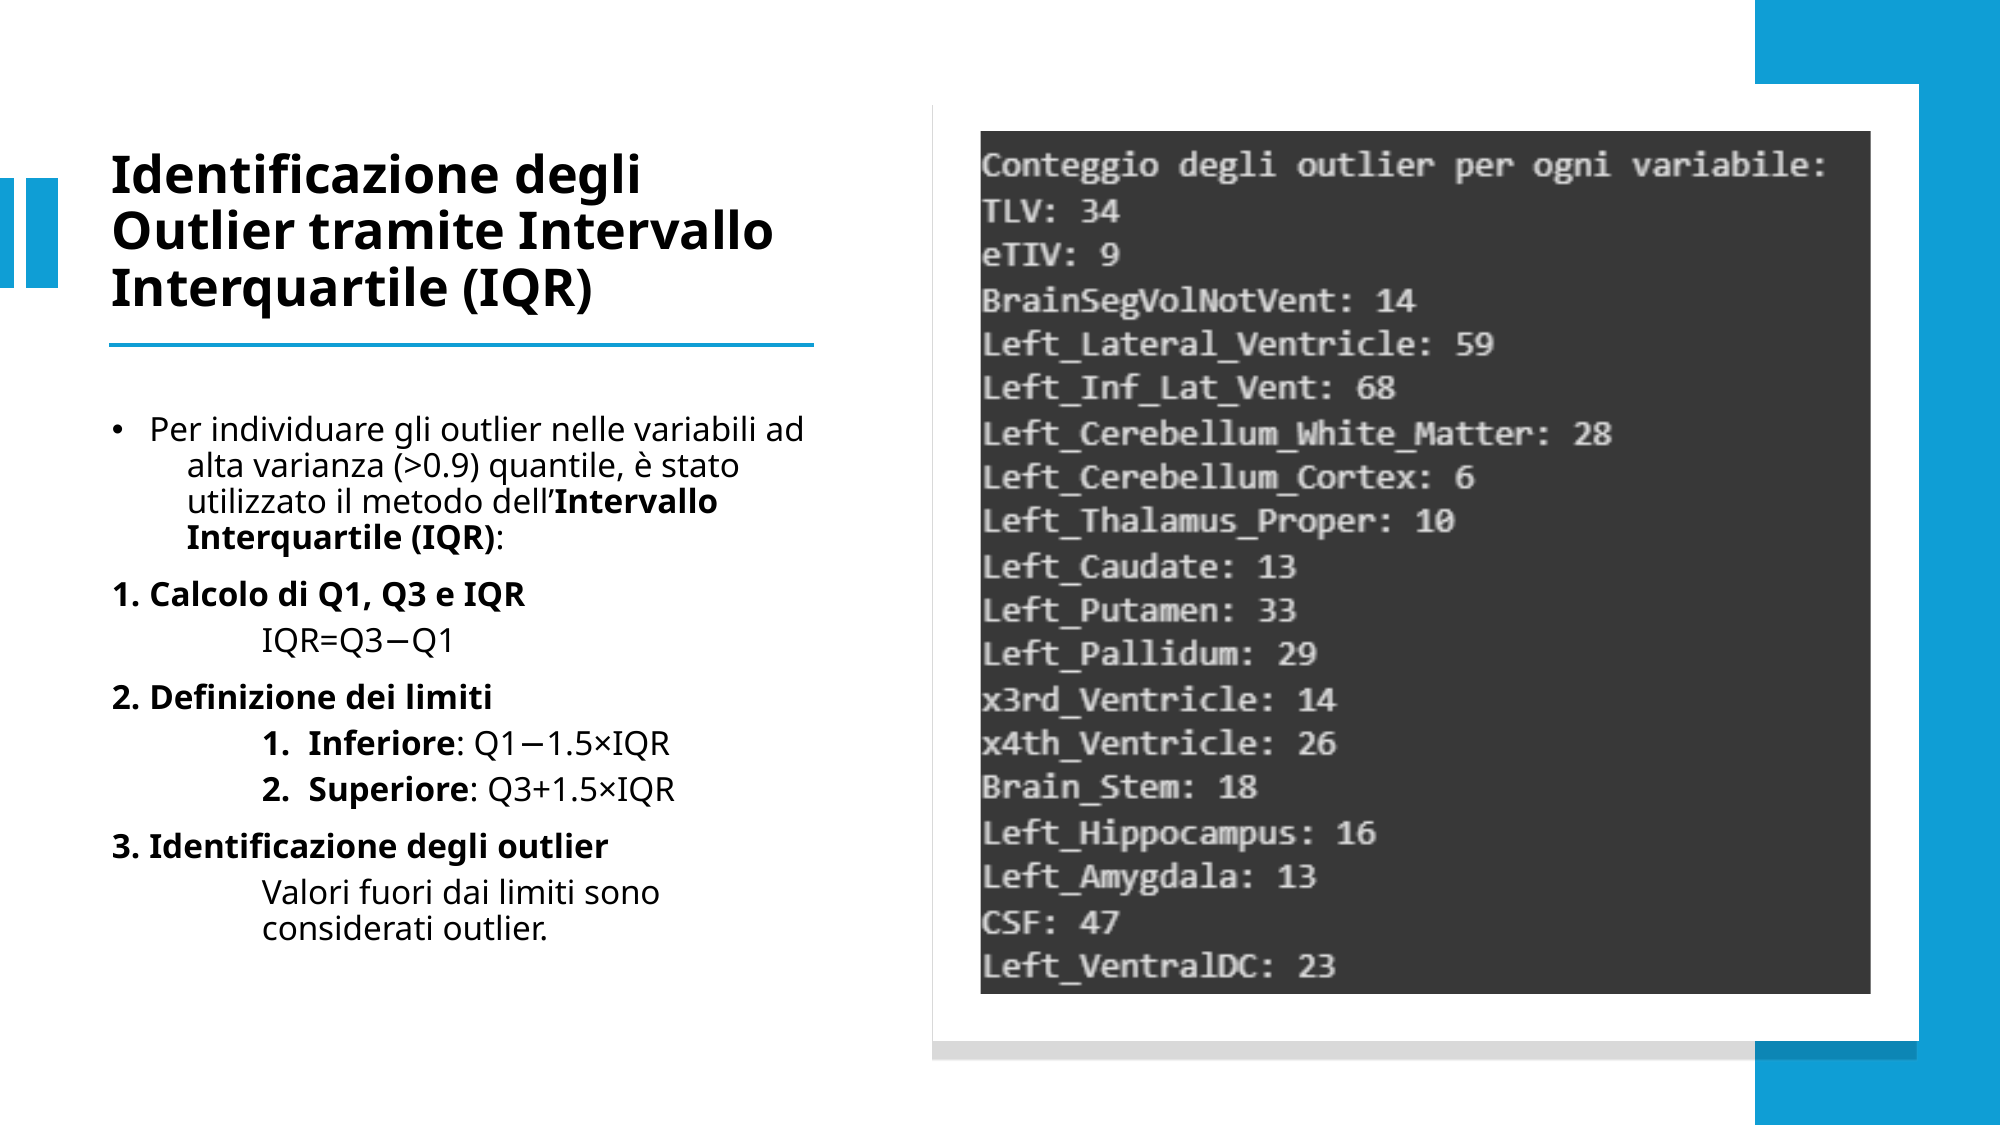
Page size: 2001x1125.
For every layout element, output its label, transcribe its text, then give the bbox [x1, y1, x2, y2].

title Identificazione degli Outlier tramite Intervallo Interquartile (IQR) [96, 140, 845, 326]
text_box [0, 0, 2000, 1125]
list Per individuare gli outlier nelle variabili ad alta varianza (>0.9) quantile, è stato utilizzato il metodo dell’Intervallo Interquartile (IQR): Calcolo di Q1, Q3 e IQR IQR=Q3−Q1 Definizione dei limiti Inferiore: Q1−1.5×IQR Superiore: Q3+1.5×IQR Identificazione degli outlier Valori fuori dai limiti sono considerati outlier. [96, 382, 845, 1036]
picture [980, 131, 1871, 994]
